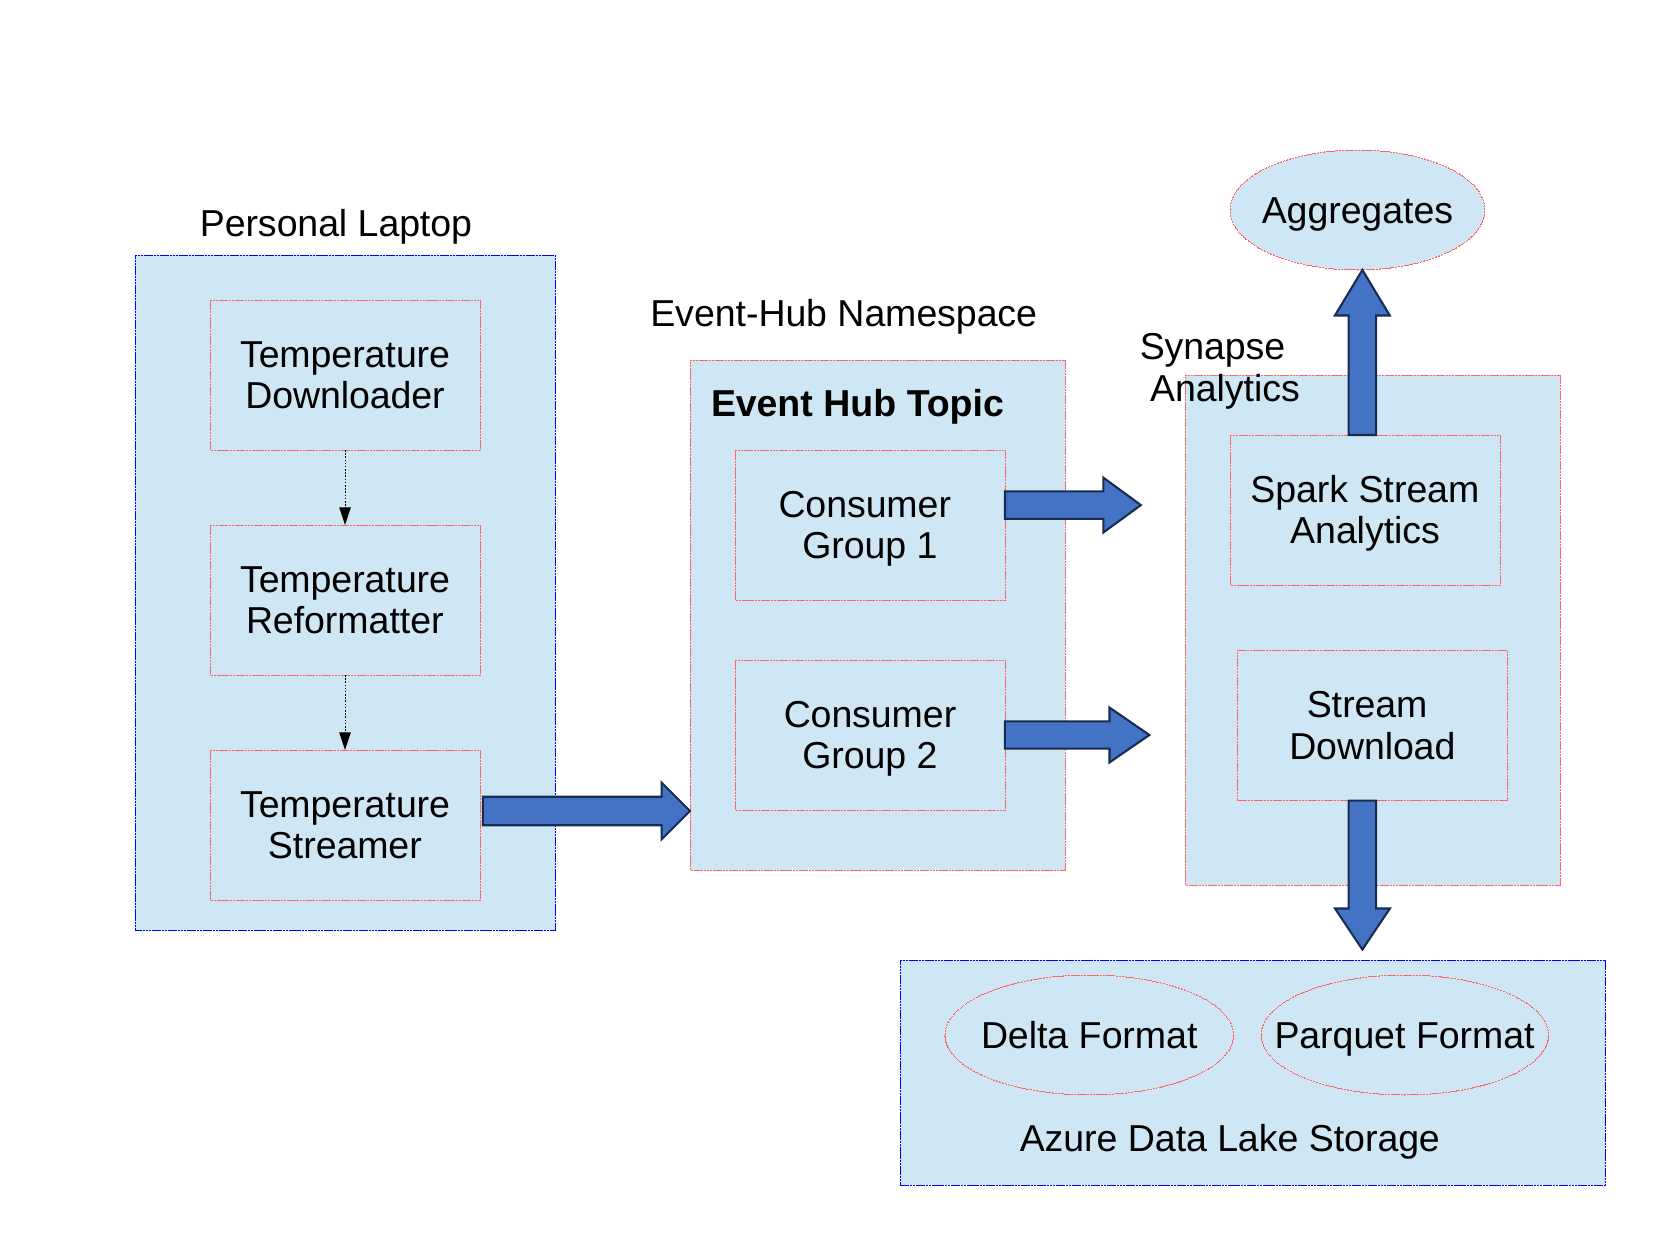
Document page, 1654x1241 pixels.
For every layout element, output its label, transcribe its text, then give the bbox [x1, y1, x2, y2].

text_box Event-Hub Namespace [635, 285, 1053, 342]
text_box Parquet Format [1261, 975, 1549, 1096]
text_box [135, 255, 1150, 930]
text_box Aggregates [1230, 150, 1486, 271]
text_box Personal Laptop [185, 195, 496, 252]
text_box Consumer Group 2 [735, 660, 1005, 810]
text_box Event Hub Topic [696, 375, 1019, 434]
text_box Spark Stream Analytics [1230, 435, 1500, 585]
text_box [1185, 269, 1561, 950]
text_box Temperature Reformatter [210, 525, 480, 675]
text_box Azure Data Lake Storage [1005, 1110, 1516, 1171]
text_box Stream Download [1238, 651, 1508, 801]
text_box Temperature Streamer [210, 750, 480, 900]
text_box Delta Format [944, 975, 1234, 1096]
text_box [900, 960, 1605, 1185]
text_box Synapse Analytics [1125, 318, 1336, 418]
text_box Temperature Downloader [210, 300, 480, 450]
text_box Consumer Group 1 [735, 450, 1005, 600]
